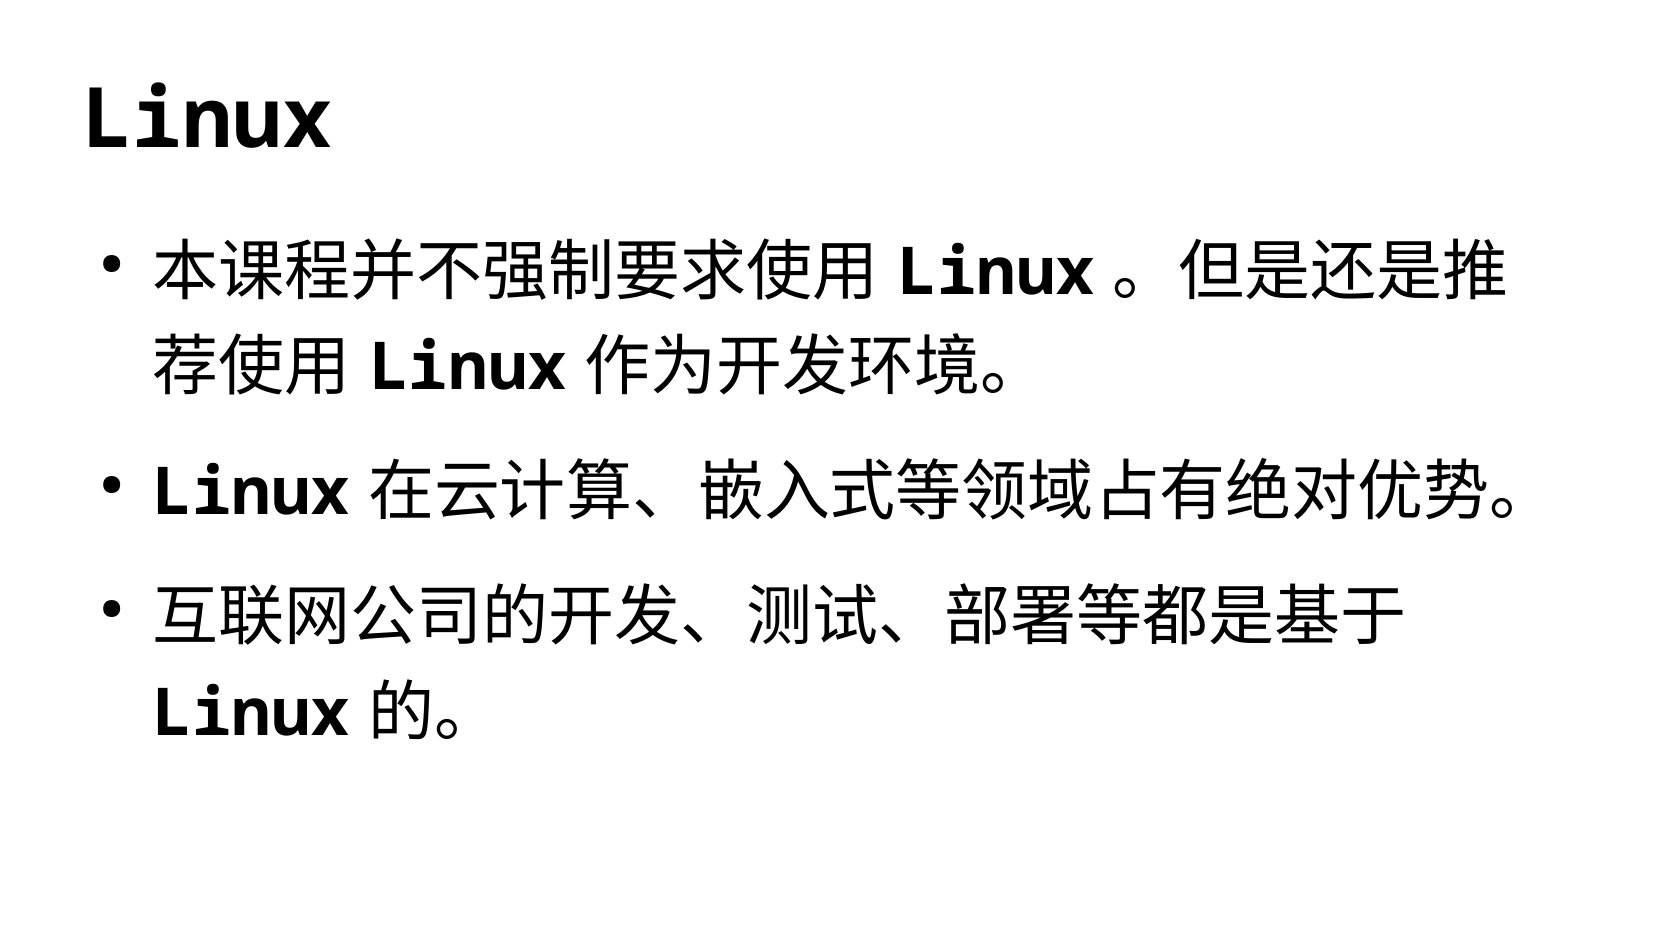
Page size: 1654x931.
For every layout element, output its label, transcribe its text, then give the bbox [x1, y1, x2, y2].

list 本课程并不强制要求使用Linux。但是还是推荐使用Linux作为开发环境。 Linux在云计算、嵌入式等领域占有绝对优势。 互联网公司的开发、测试、部署等都是基于Linux的。 [82, 217, 1571, 848]
title Linux [82, 37, 1571, 193]
